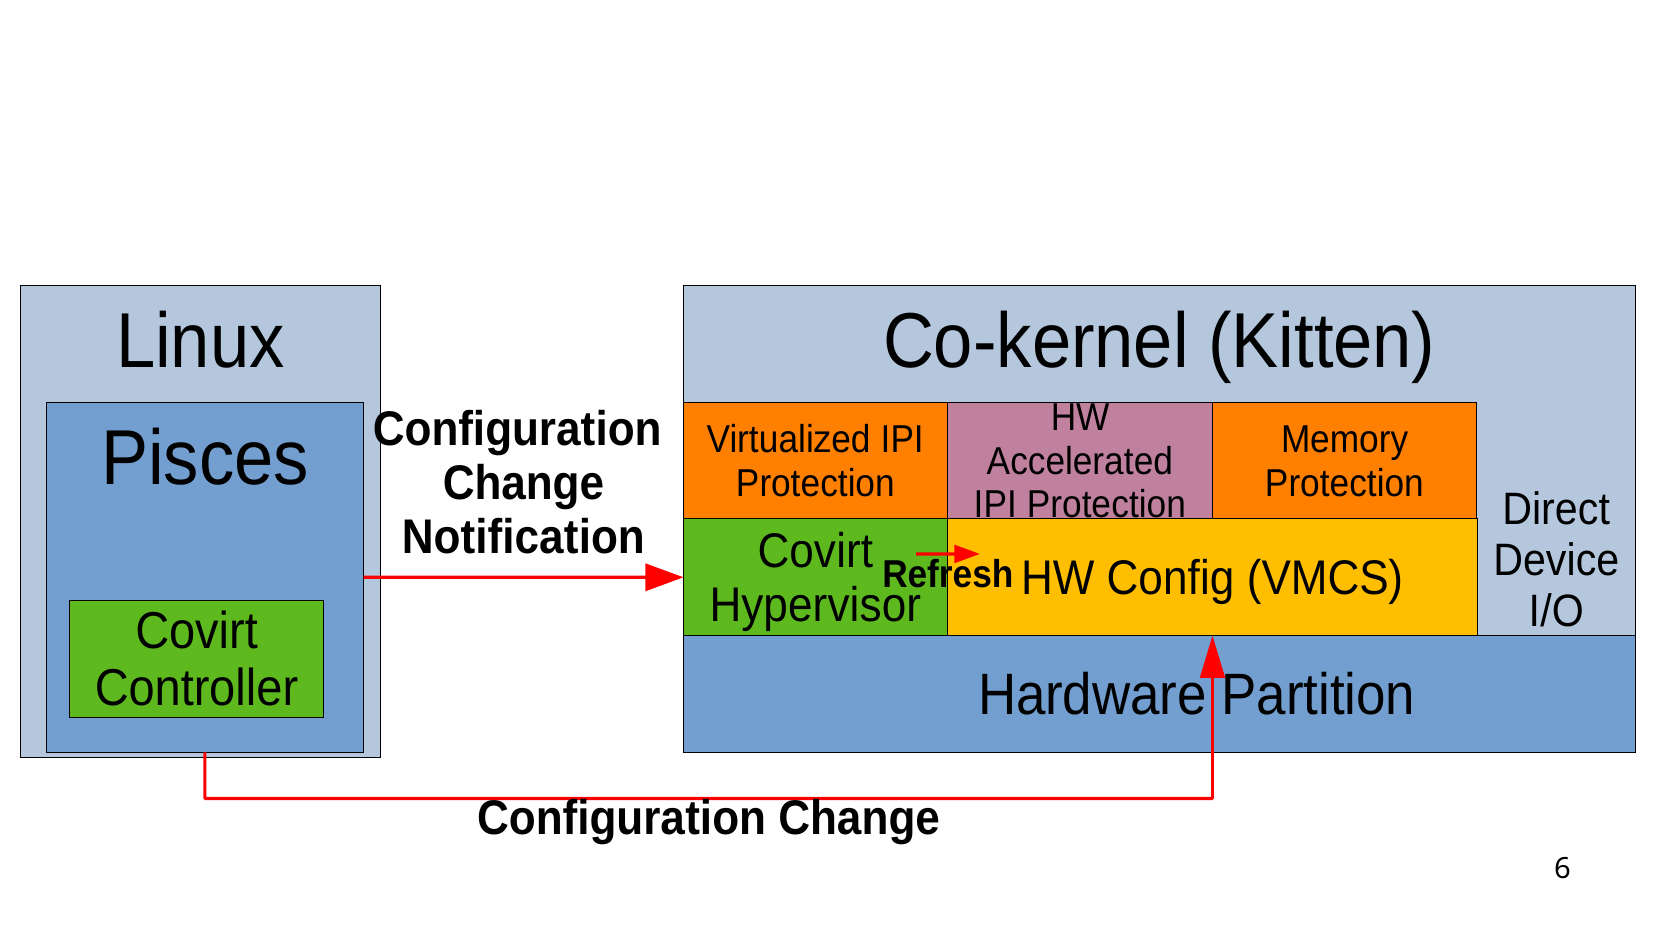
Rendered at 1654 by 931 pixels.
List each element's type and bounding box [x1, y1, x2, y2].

picture [17, 284, 1638, 849]
